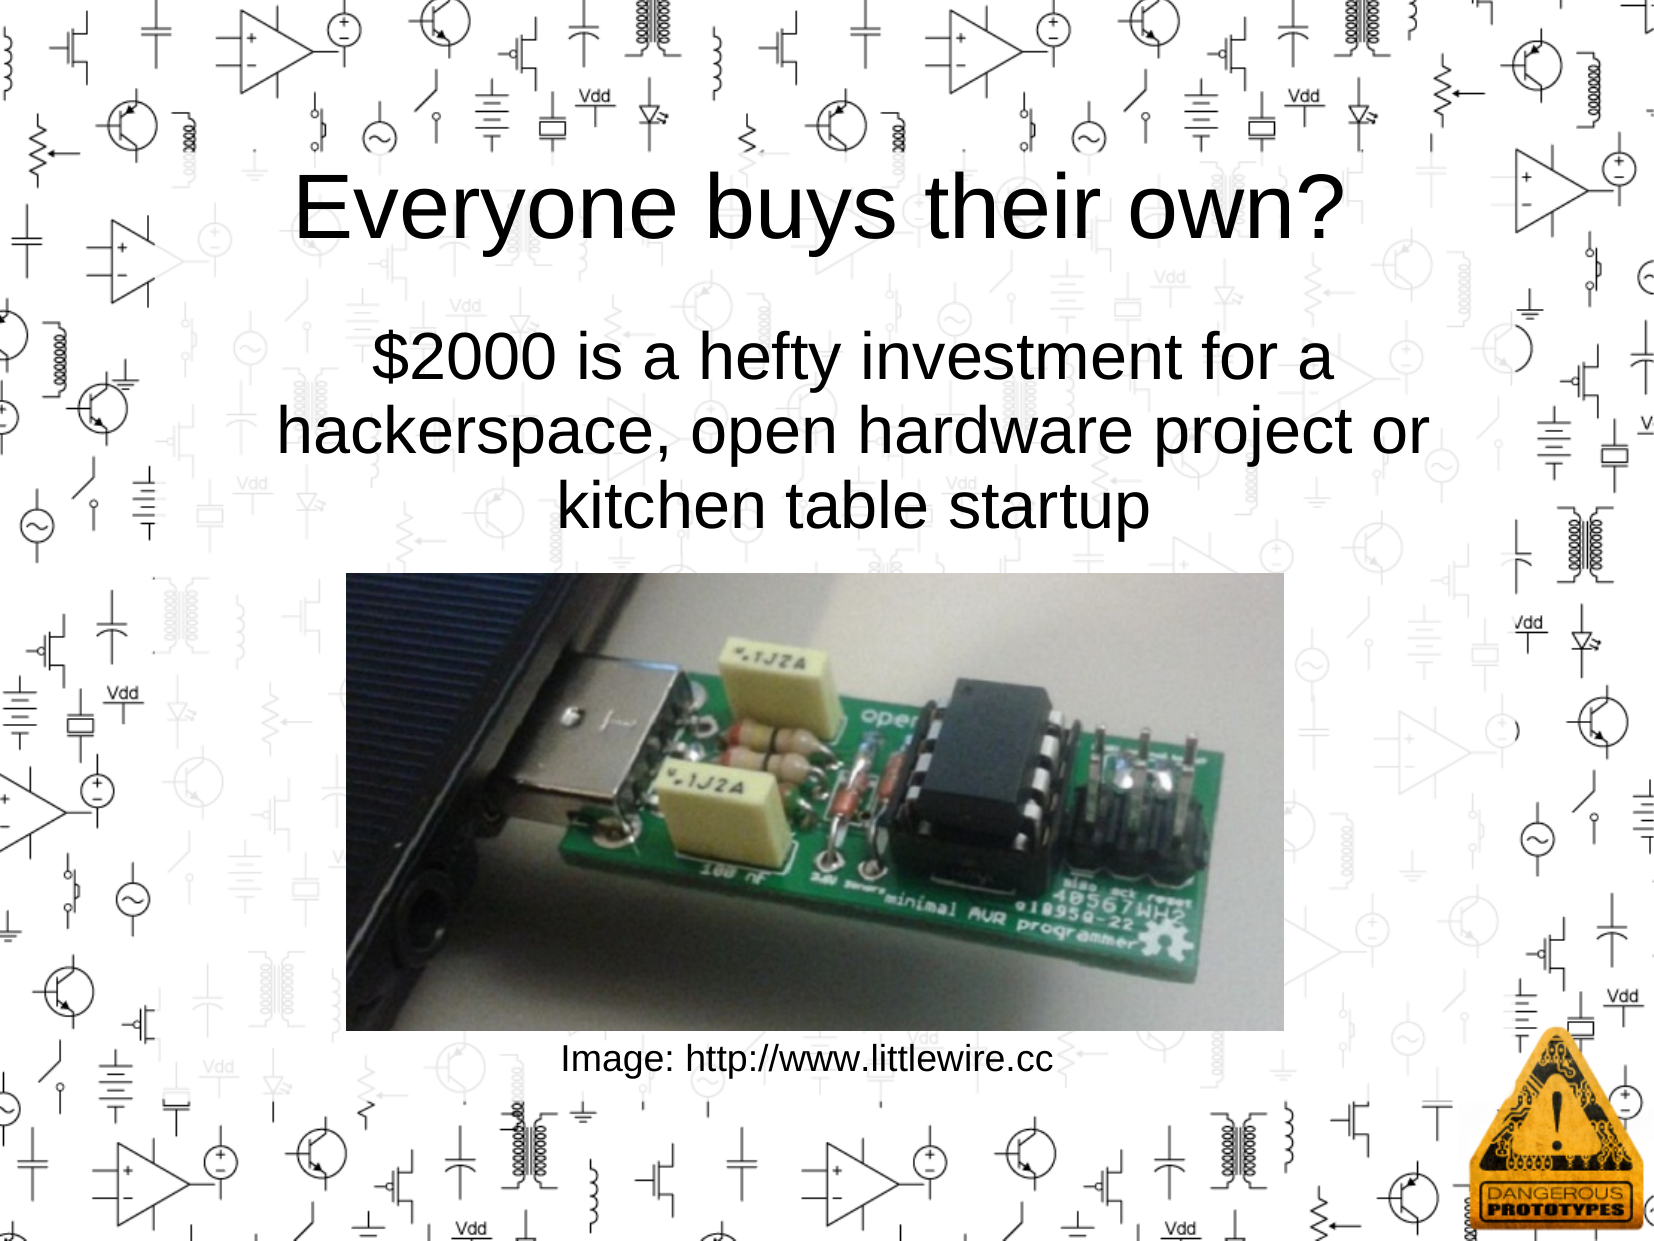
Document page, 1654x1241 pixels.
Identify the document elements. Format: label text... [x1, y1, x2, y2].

text_box $2000 is a hefty investment for a hackerspace, open hardware project or kitchen table startup [147, 315, 1506, 1024]
text_box Everyone buys their own? [135, 104, 1506, 312]
text_box Image: http://www.littlewire.cc [545, 1030, 1179, 1172]
picture [0, 0, 1654, 1241]
